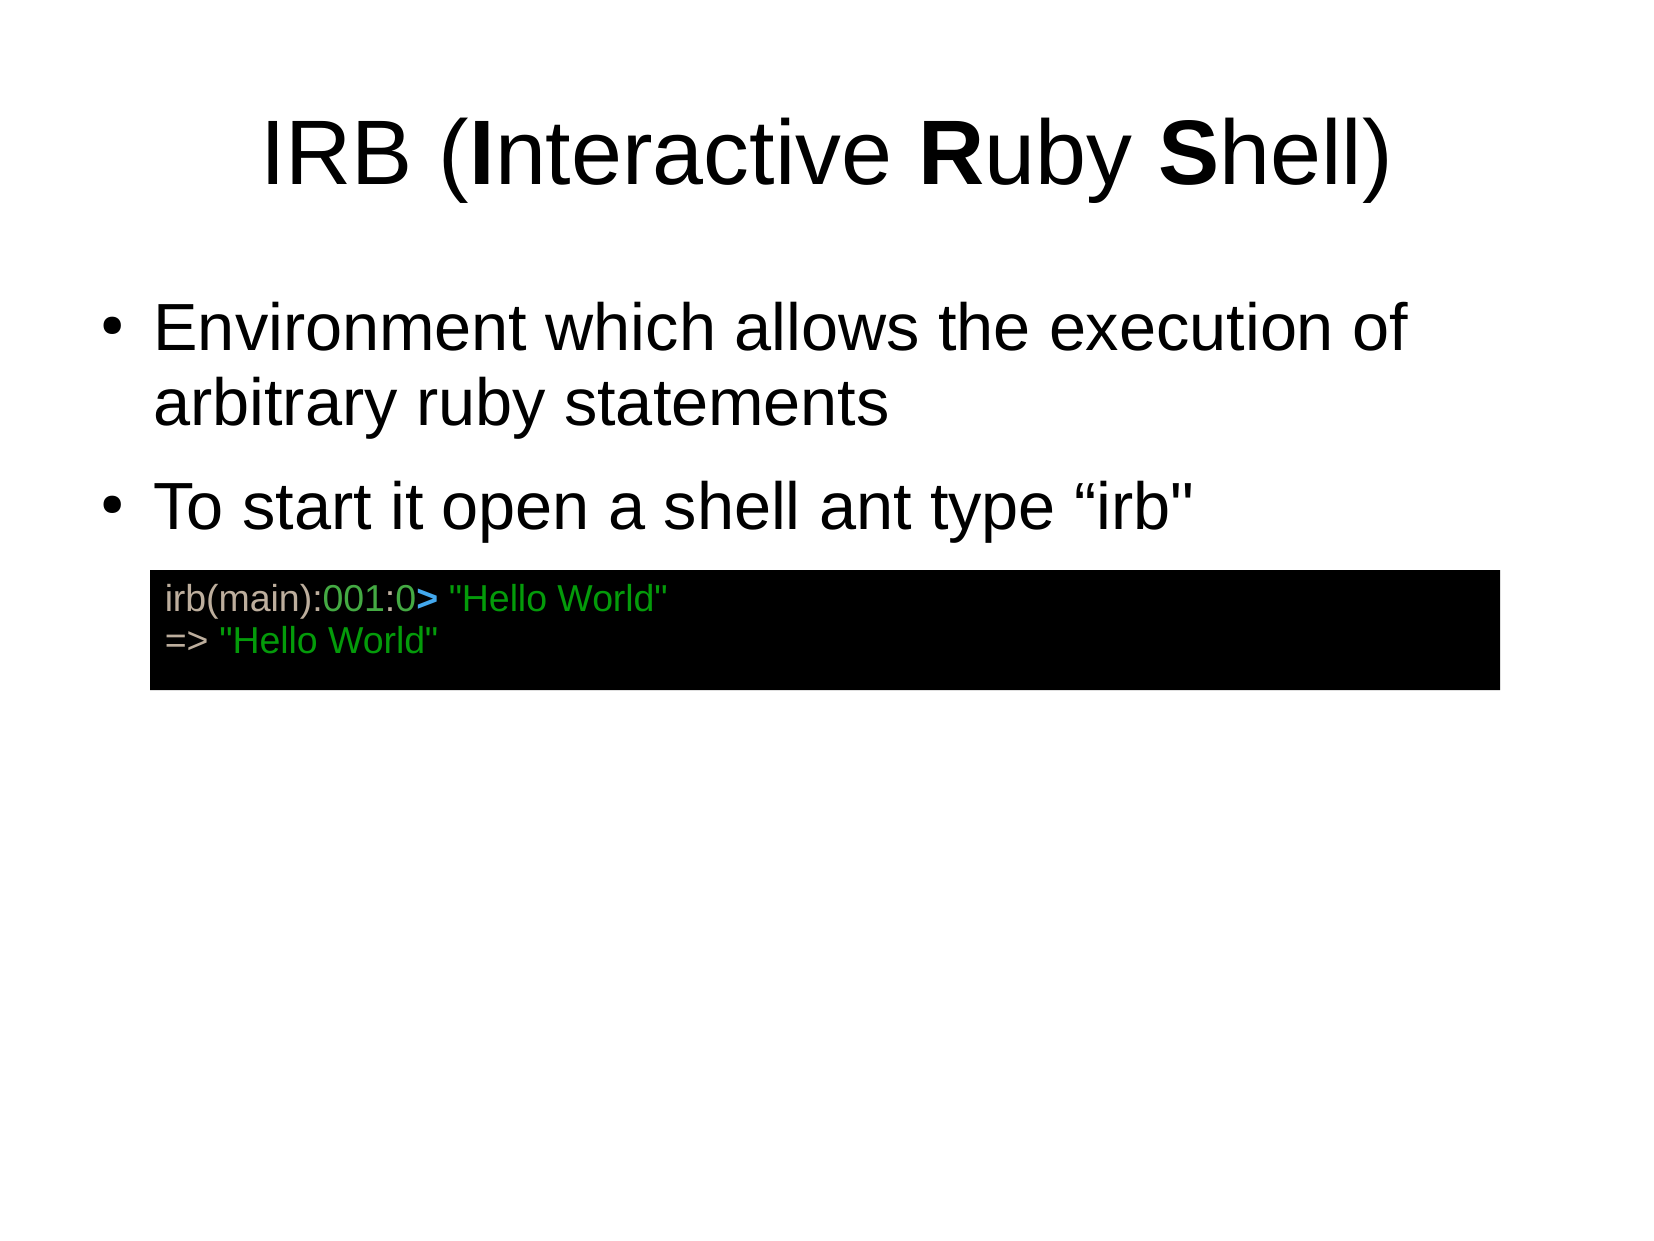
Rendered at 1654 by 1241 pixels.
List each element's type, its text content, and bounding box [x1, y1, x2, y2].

text_box irb(main):001:0> "Hello World" => "Hello World" [150, 570, 1501, 691]
list Environment which allows the execution of arbitrary ruby statements To start it open a shell ant type “irb" [82, 290, 1571, 1010]
title IRB (Interactive Ruby Shell) [82, 49, 1571, 257]
